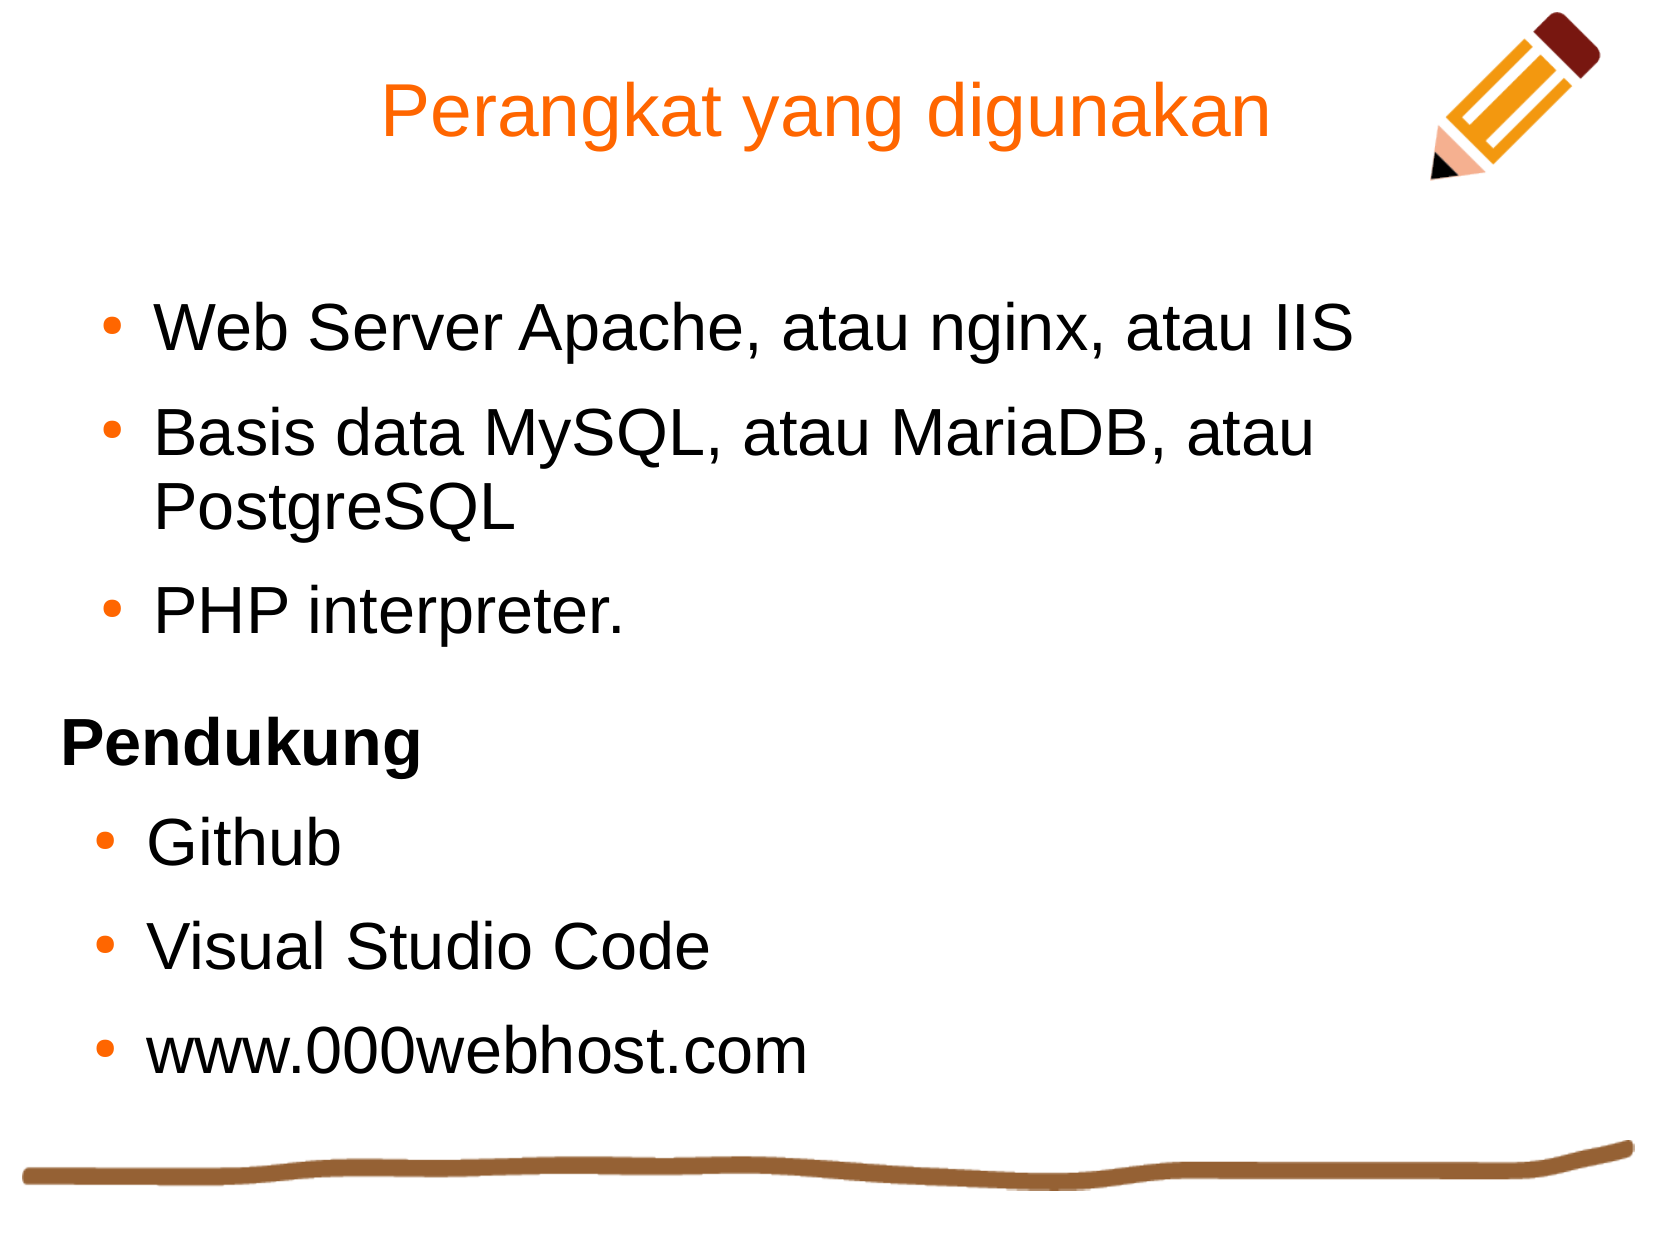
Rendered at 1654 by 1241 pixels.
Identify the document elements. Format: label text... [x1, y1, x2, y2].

list Github Visual Studio Code www.000webhost.com [75, 804, 1533, 1178]
text_box Pendukung [45, 697, 439, 787]
list Web Server Apache, atau nginx, atau IIS Basis data MySQL, atau MariaDB, atau PostgreSQL PHP interpreter. [82, 290, 1540, 664]
picture [22, 1140, 1635, 1191]
title Perangkat yang digunakan [82, 49, 1571, 172]
picture [1430, 12, 1601, 181]
